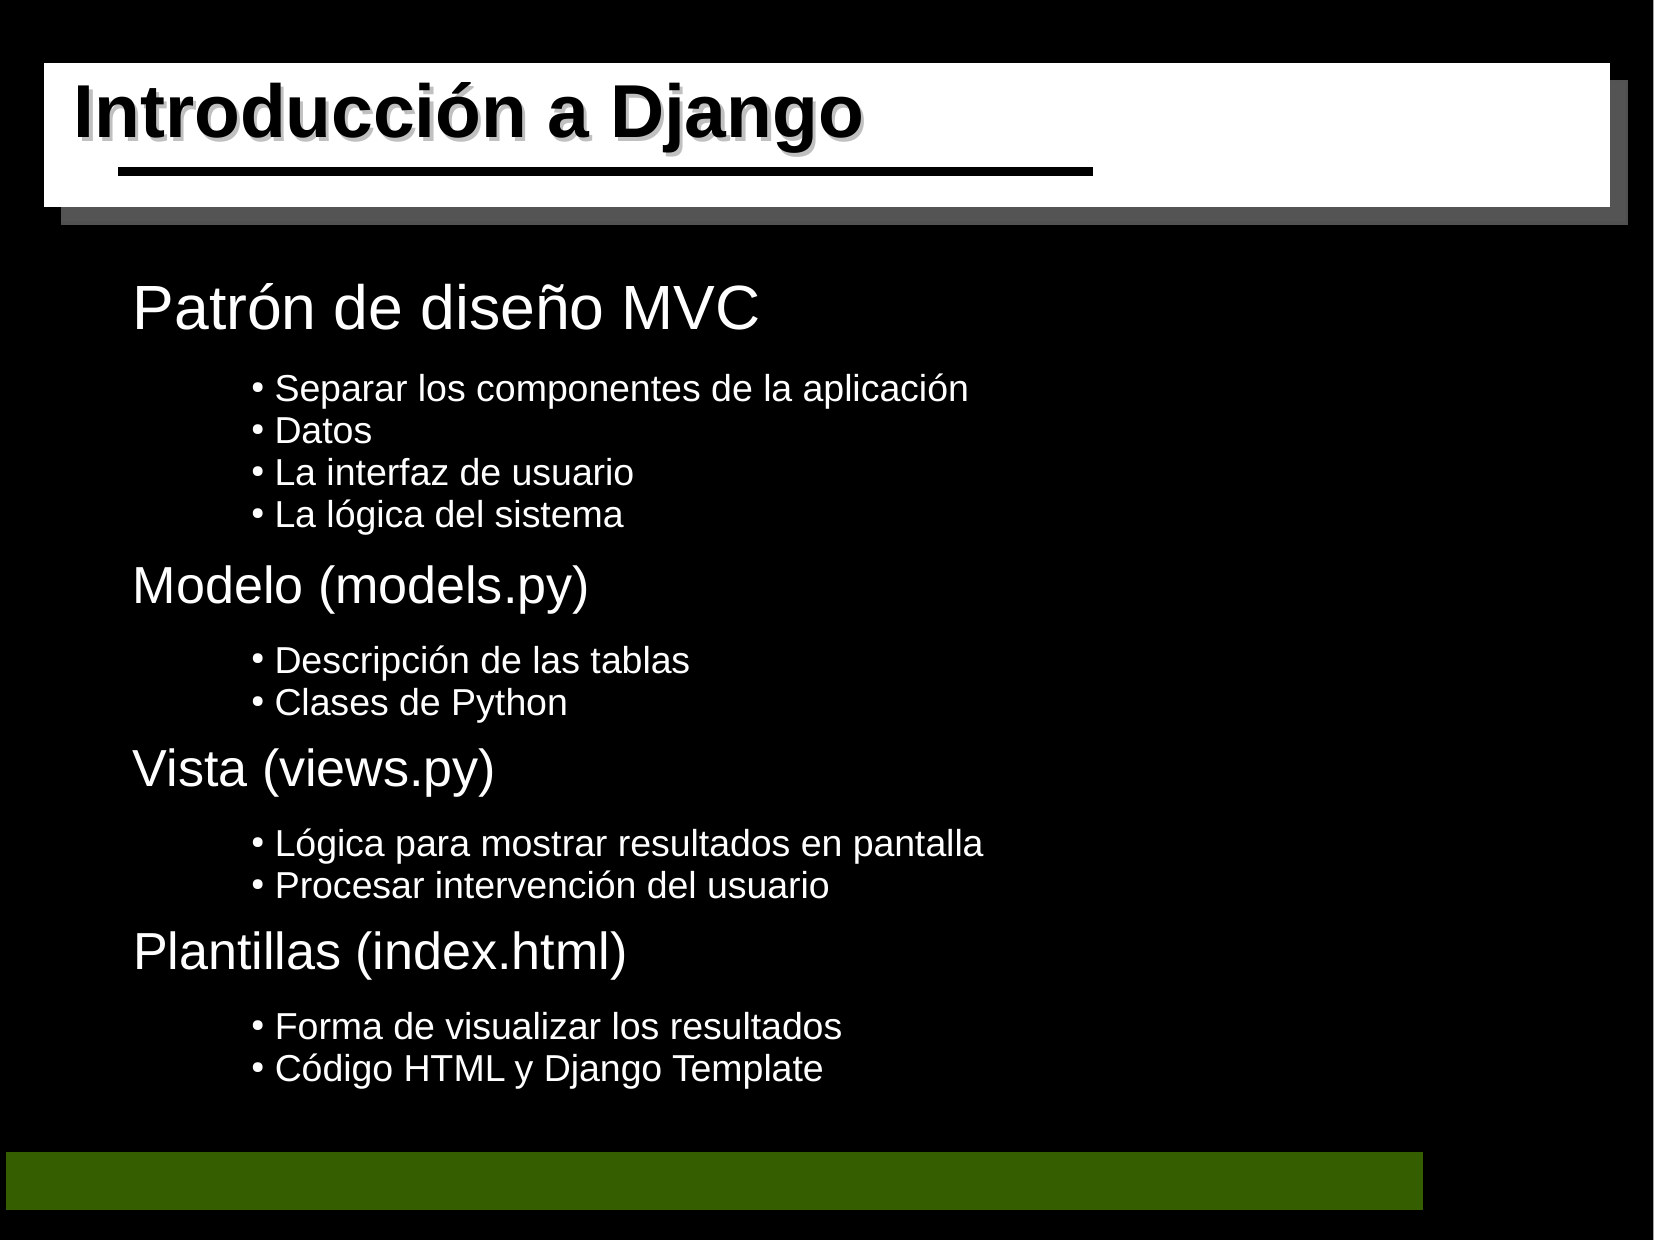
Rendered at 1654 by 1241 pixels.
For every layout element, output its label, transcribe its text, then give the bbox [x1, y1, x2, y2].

text_box [44, 63, 1610, 207]
text_box Vista (views.py) [118, 732, 511, 806]
text_box Plantillas (index.html) [118, 915, 643, 989]
text_box Patrón de diseño MVC [118, 265, 777, 351]
text_box Separar los componentes de la aplicación Datos La interfaz de usuario La lógica del sistema [236, 360, 1447, 544]
text_box Introducción a Django [59, 62, 894, 184]
text_box Descripción de las tablas Clases de Python [236, 631, 1447, 731]
text_box Lógica para mostrar resultados en pantalla Procesar intervención del usuario [236, 815, 1447, 914]
text_box Forma de visualizar los resultados Código HTML y Django Template [236, 998, 1447, 1097]
text_box Modelo (models.py) [118, 549, 606, 623]
text_box [5, 1151, 1424, 1211]
